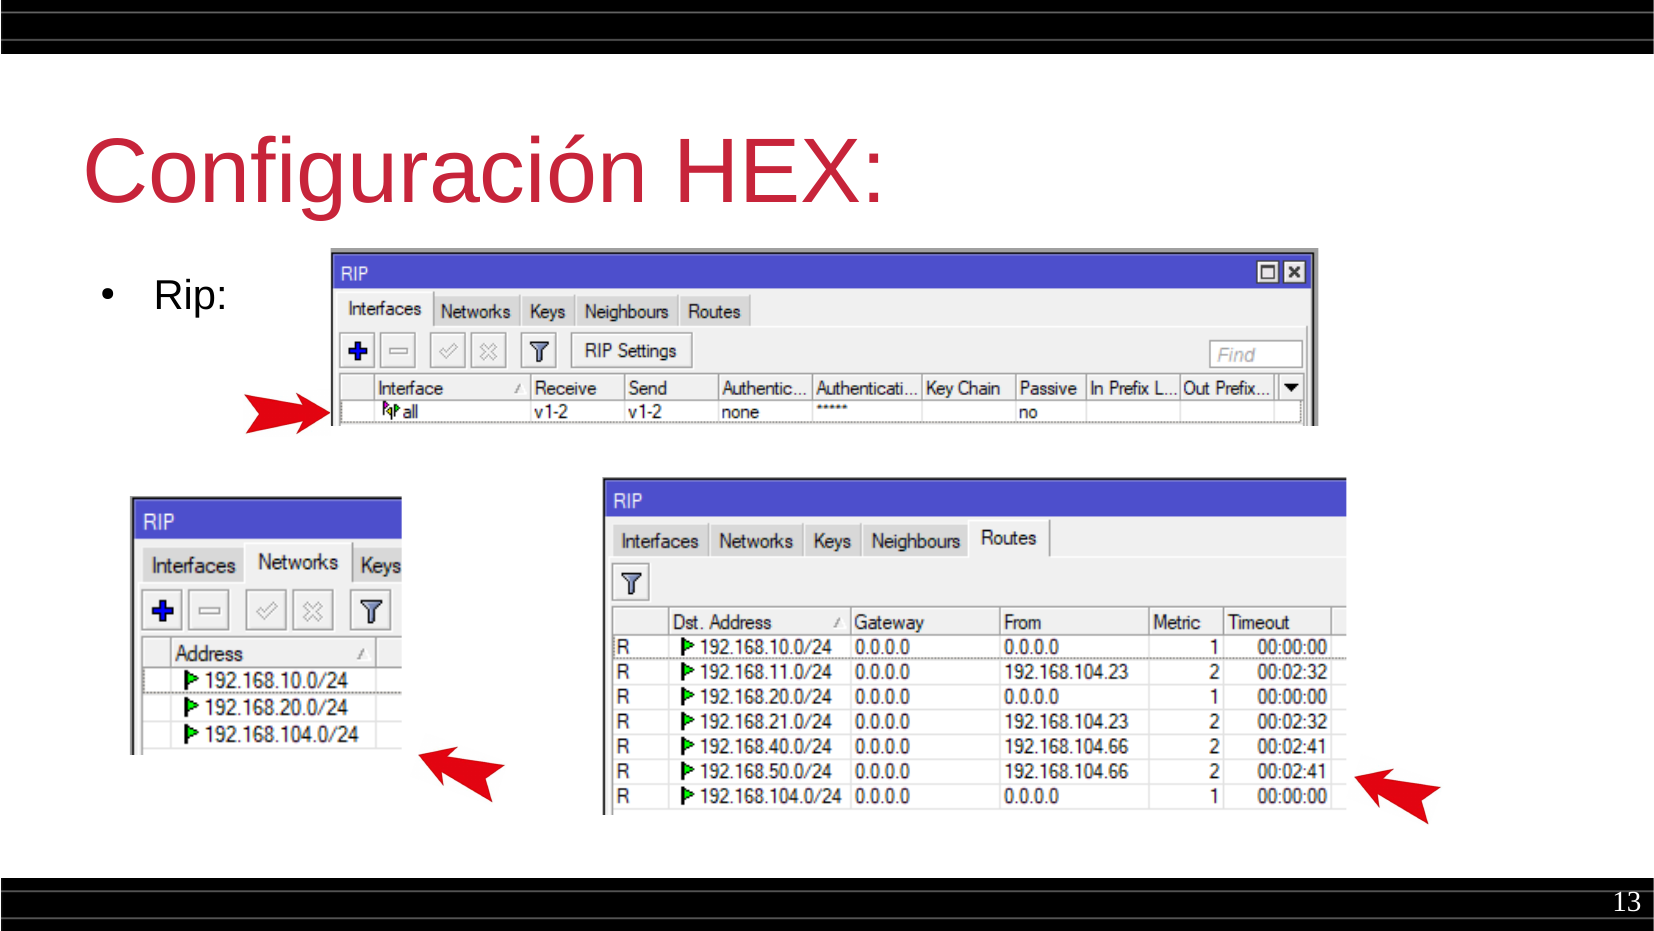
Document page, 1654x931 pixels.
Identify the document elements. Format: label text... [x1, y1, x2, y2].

picture [602, 477, 1444, 827]
picture [1, 878, 1654, 931]
picture [242, 248, 1319, 437]
picture [1, 0, 1654, 54]
title Configuración HEX: [82, 92, 1571, 249]
list Rip: [82, 271, 1571, 758]
picture [129, 496, 402, 755]
picture [410, 733, 508, 806]
